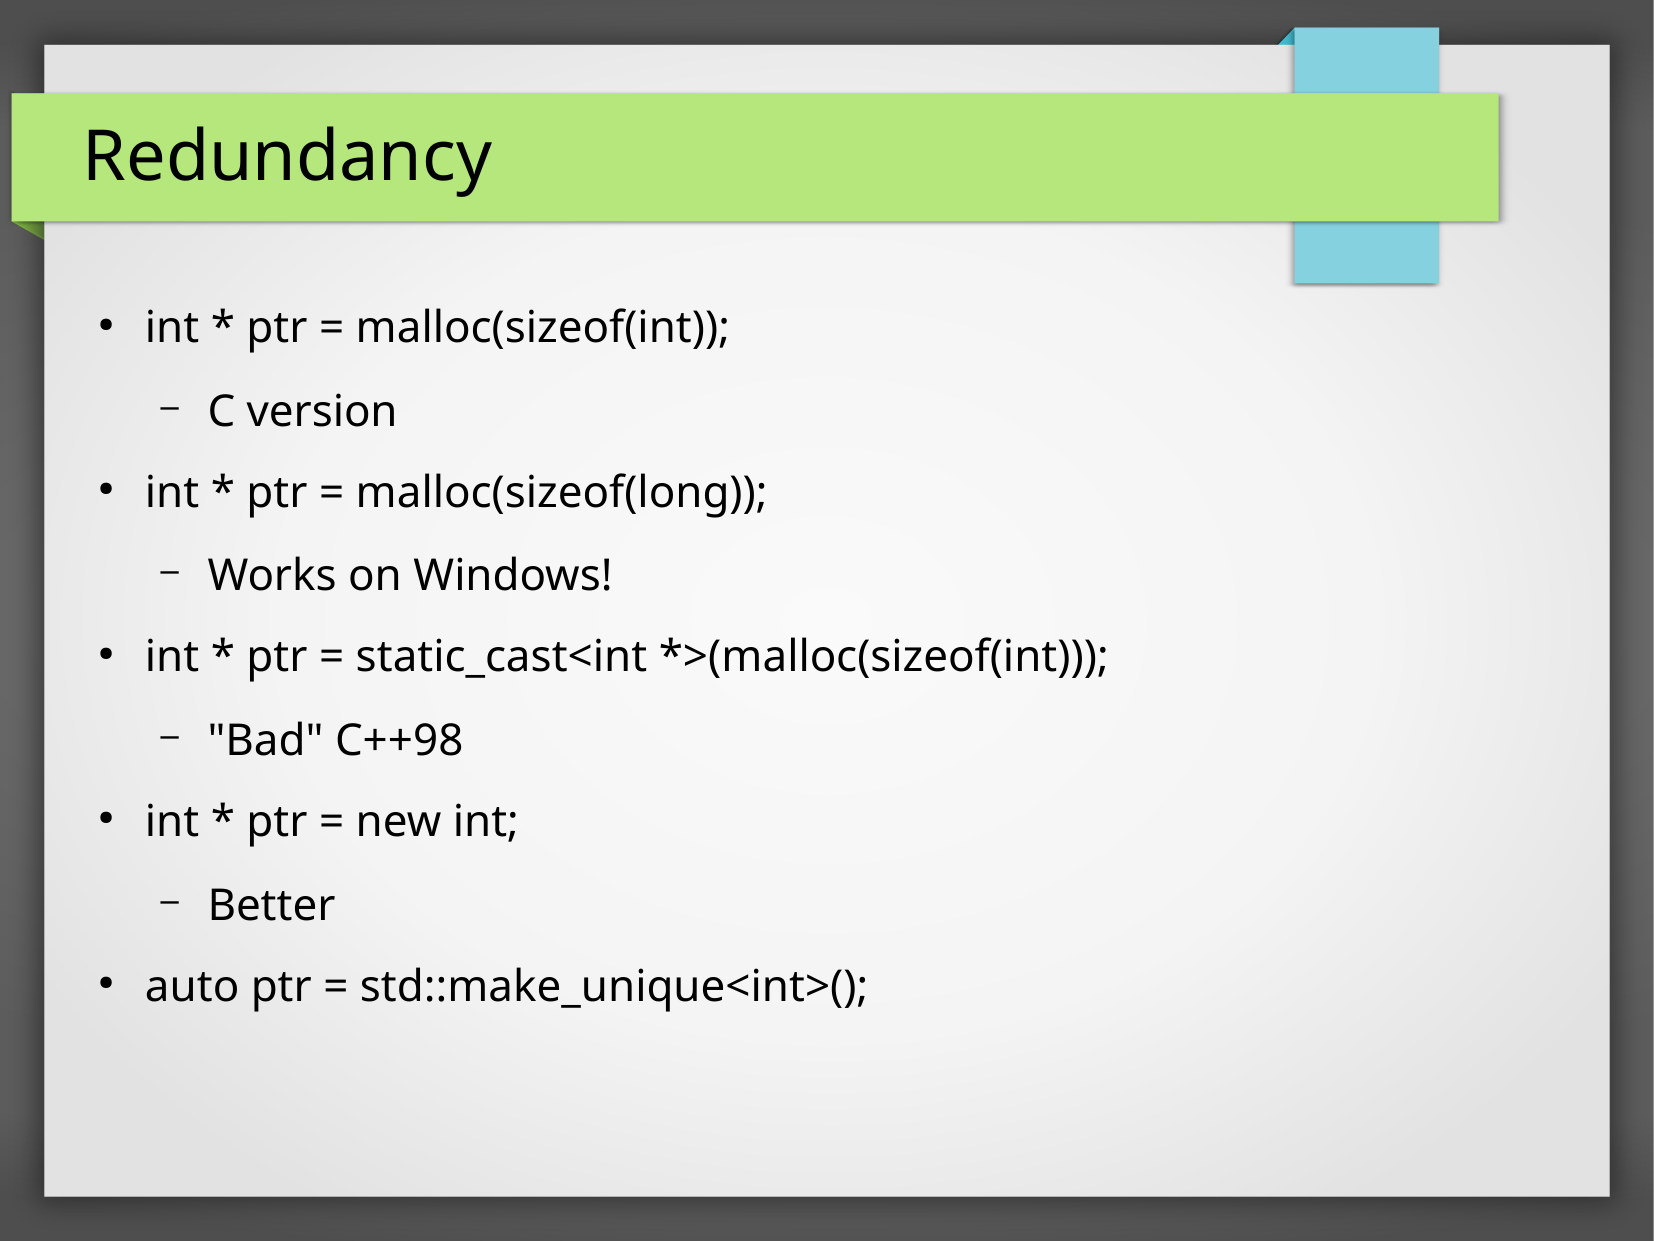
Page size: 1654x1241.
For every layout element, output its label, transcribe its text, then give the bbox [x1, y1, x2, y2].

title Redundancy [82, 94, 1264, 213]
list int * ptr = malloc(sizeof(int)); C version int * ptr = malloc(sizeof(long)); Works on Windows! int * ptr = static_cast<int *>(malloc(sizeof(int))); "Bad" C++98 int * ptr = new int; Better auto ptr = std::make_unique<int>(); [82, 295, 1571, 1015]
picture [0, 0, 1654, 1241]
